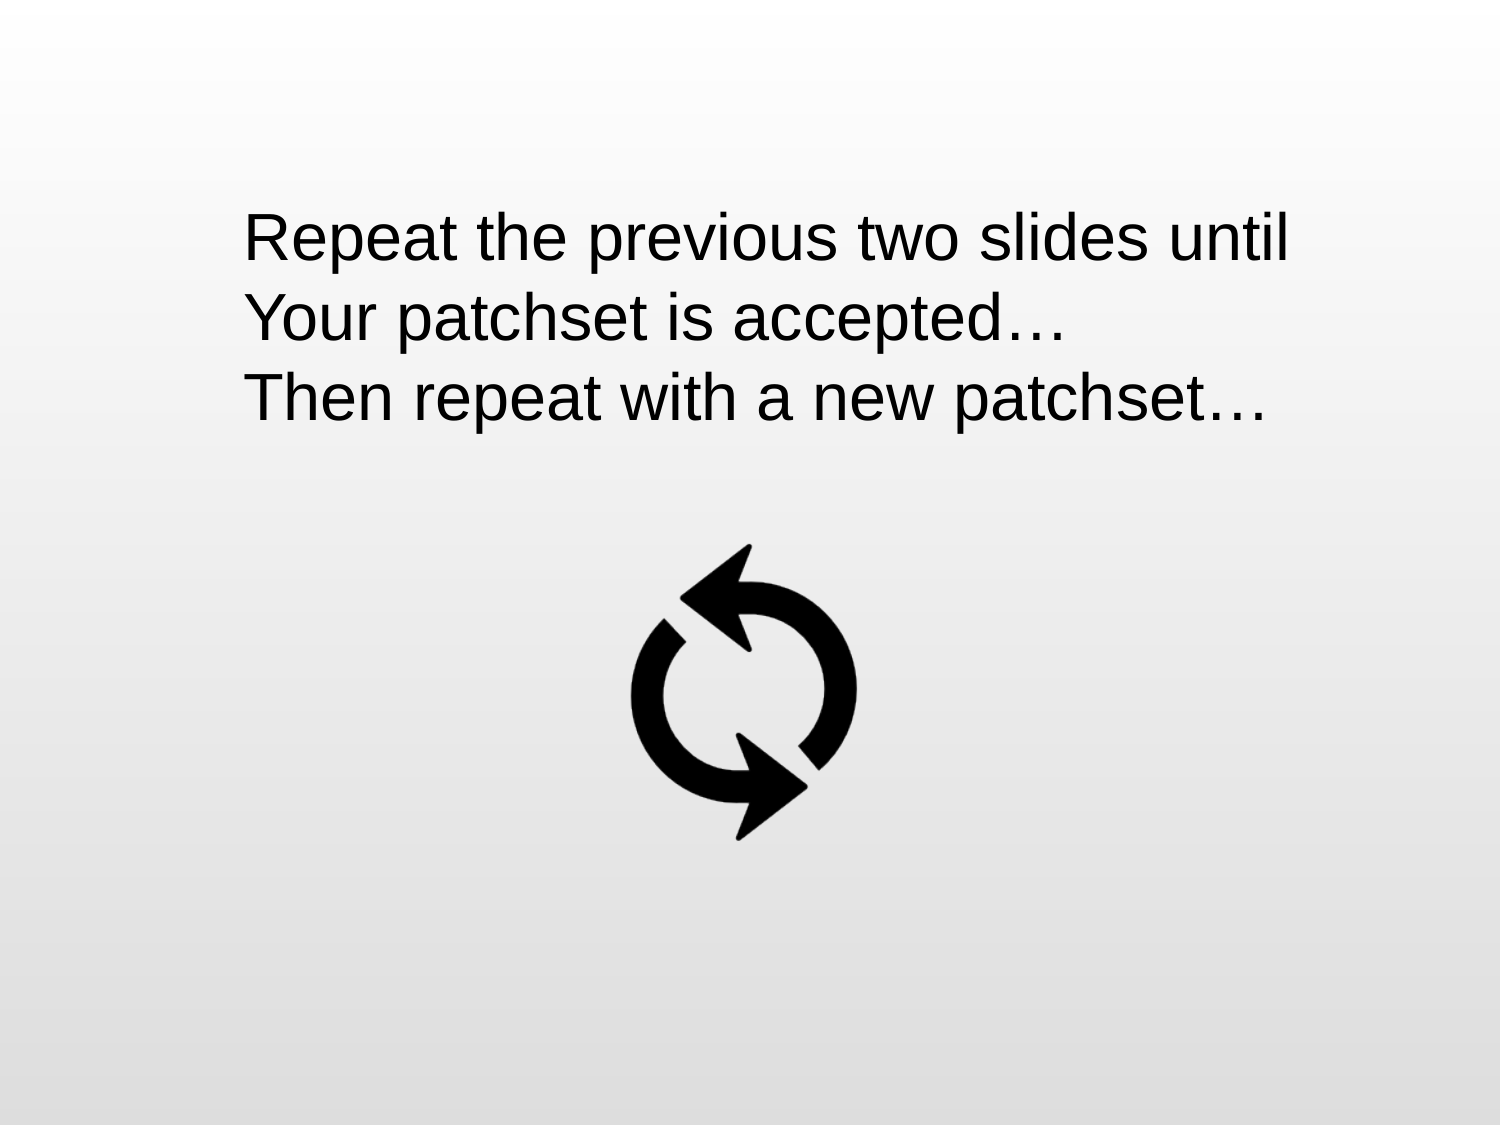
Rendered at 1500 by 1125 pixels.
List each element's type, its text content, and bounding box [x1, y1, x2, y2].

text_box Repeat the previous two slides until Your patchset is accepted… Then repeat with a new patchset… [228, 186, 1307, 441]
picture [579, 527, 909, 858]
